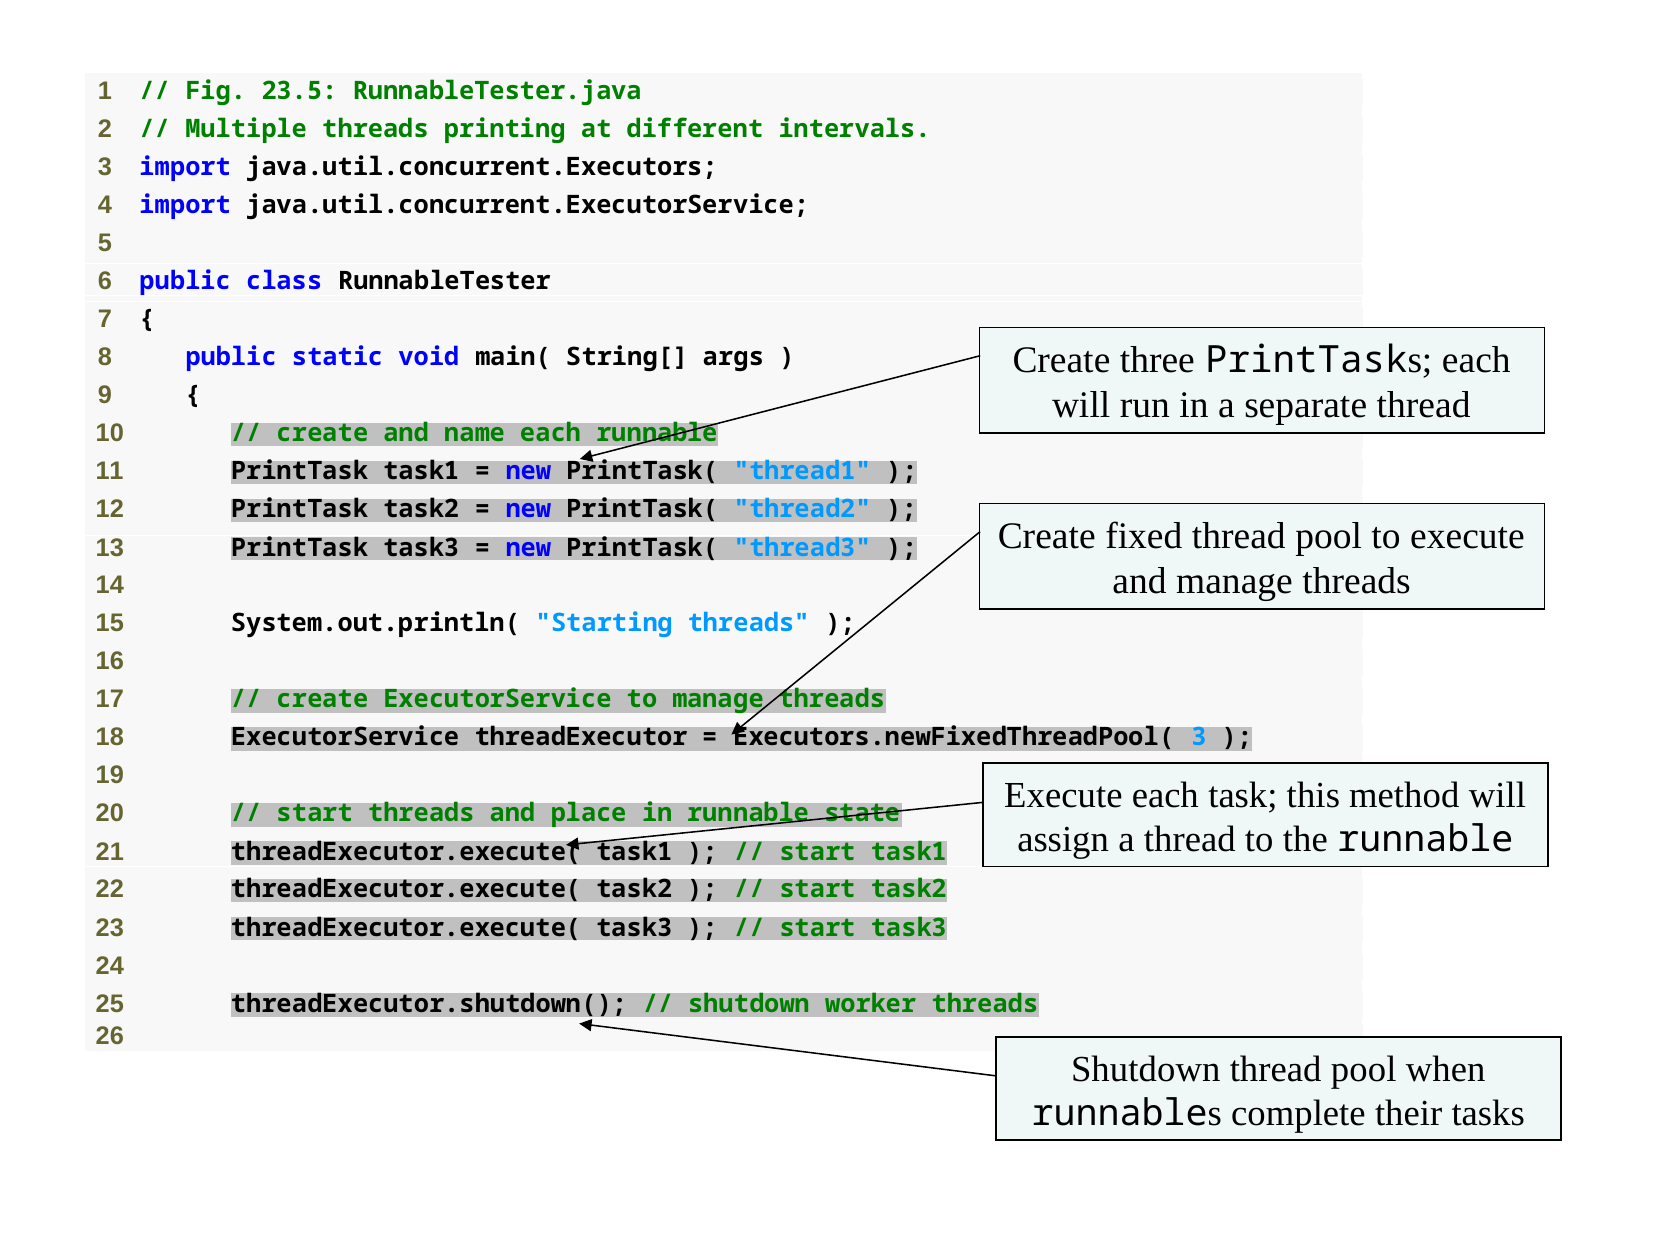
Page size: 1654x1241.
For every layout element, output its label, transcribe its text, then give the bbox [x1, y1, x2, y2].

text_box Create fixed thread pool to execute and manage threads [979, 503, 1545, 610]
chart [84, 73, 1365, 1086]
text_box Execute each task; this method will assign a thread to the runnable [982, 763, 1548, 867]
text_box Create three PrintTasks; each will run in a separate thread [979, 327, 1545, 433]
text_box Shutdown thread pool when runnables complete their tasks [996, 1036, 1562, 1141]
